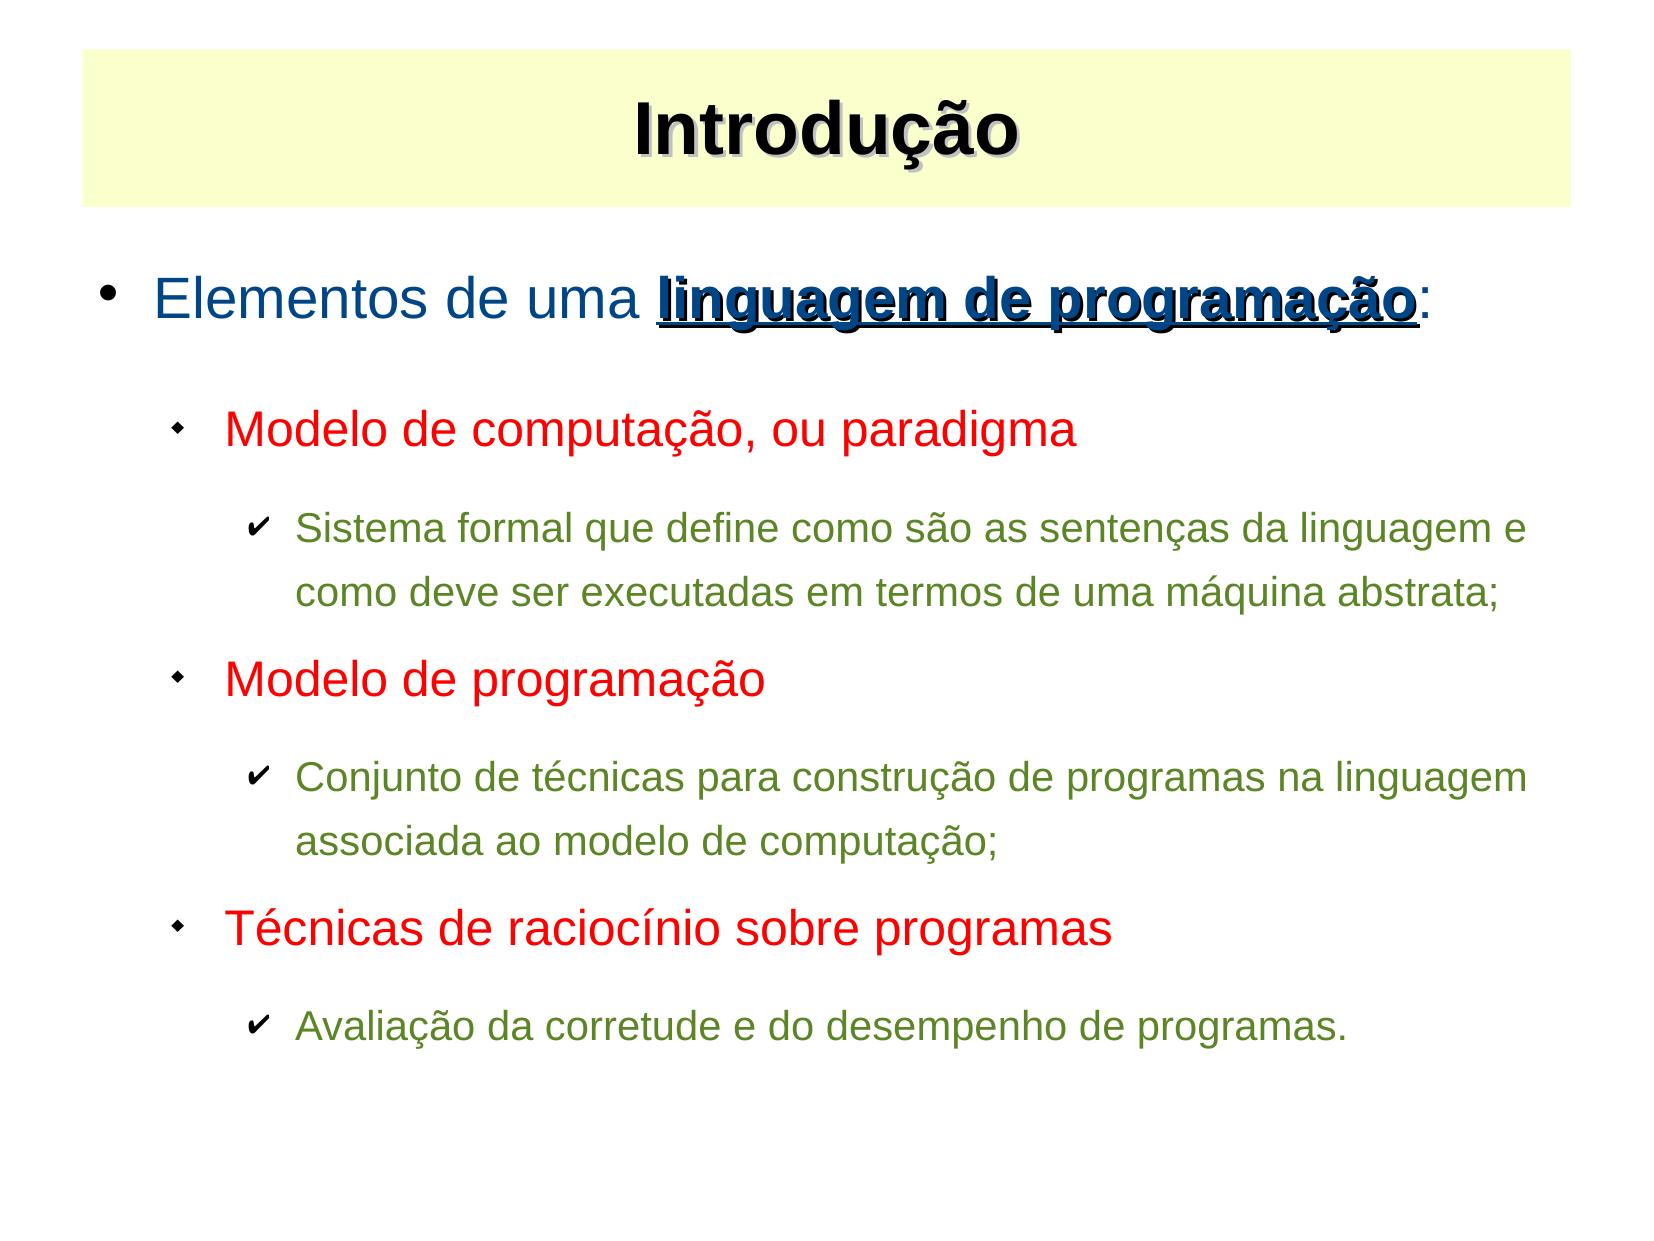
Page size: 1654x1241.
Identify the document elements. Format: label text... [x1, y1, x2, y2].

title Introdução [82, 49, 1571, 207]
list Elementos de uma linguagem de programação: Modelo de computação, ou paradigma Sistema formal que define como são as sentenças da linguagem e como deve ser executadas em termos de uma máquina abstrata; Modelo de programação Conjunto de técnicas para construção de programas na linguagem associada ao modelo de computação; Técnicas de raciocínio sobre programas Avaliação da corretude e do desempenho de programas. [82, 265, 1571, 1094]
